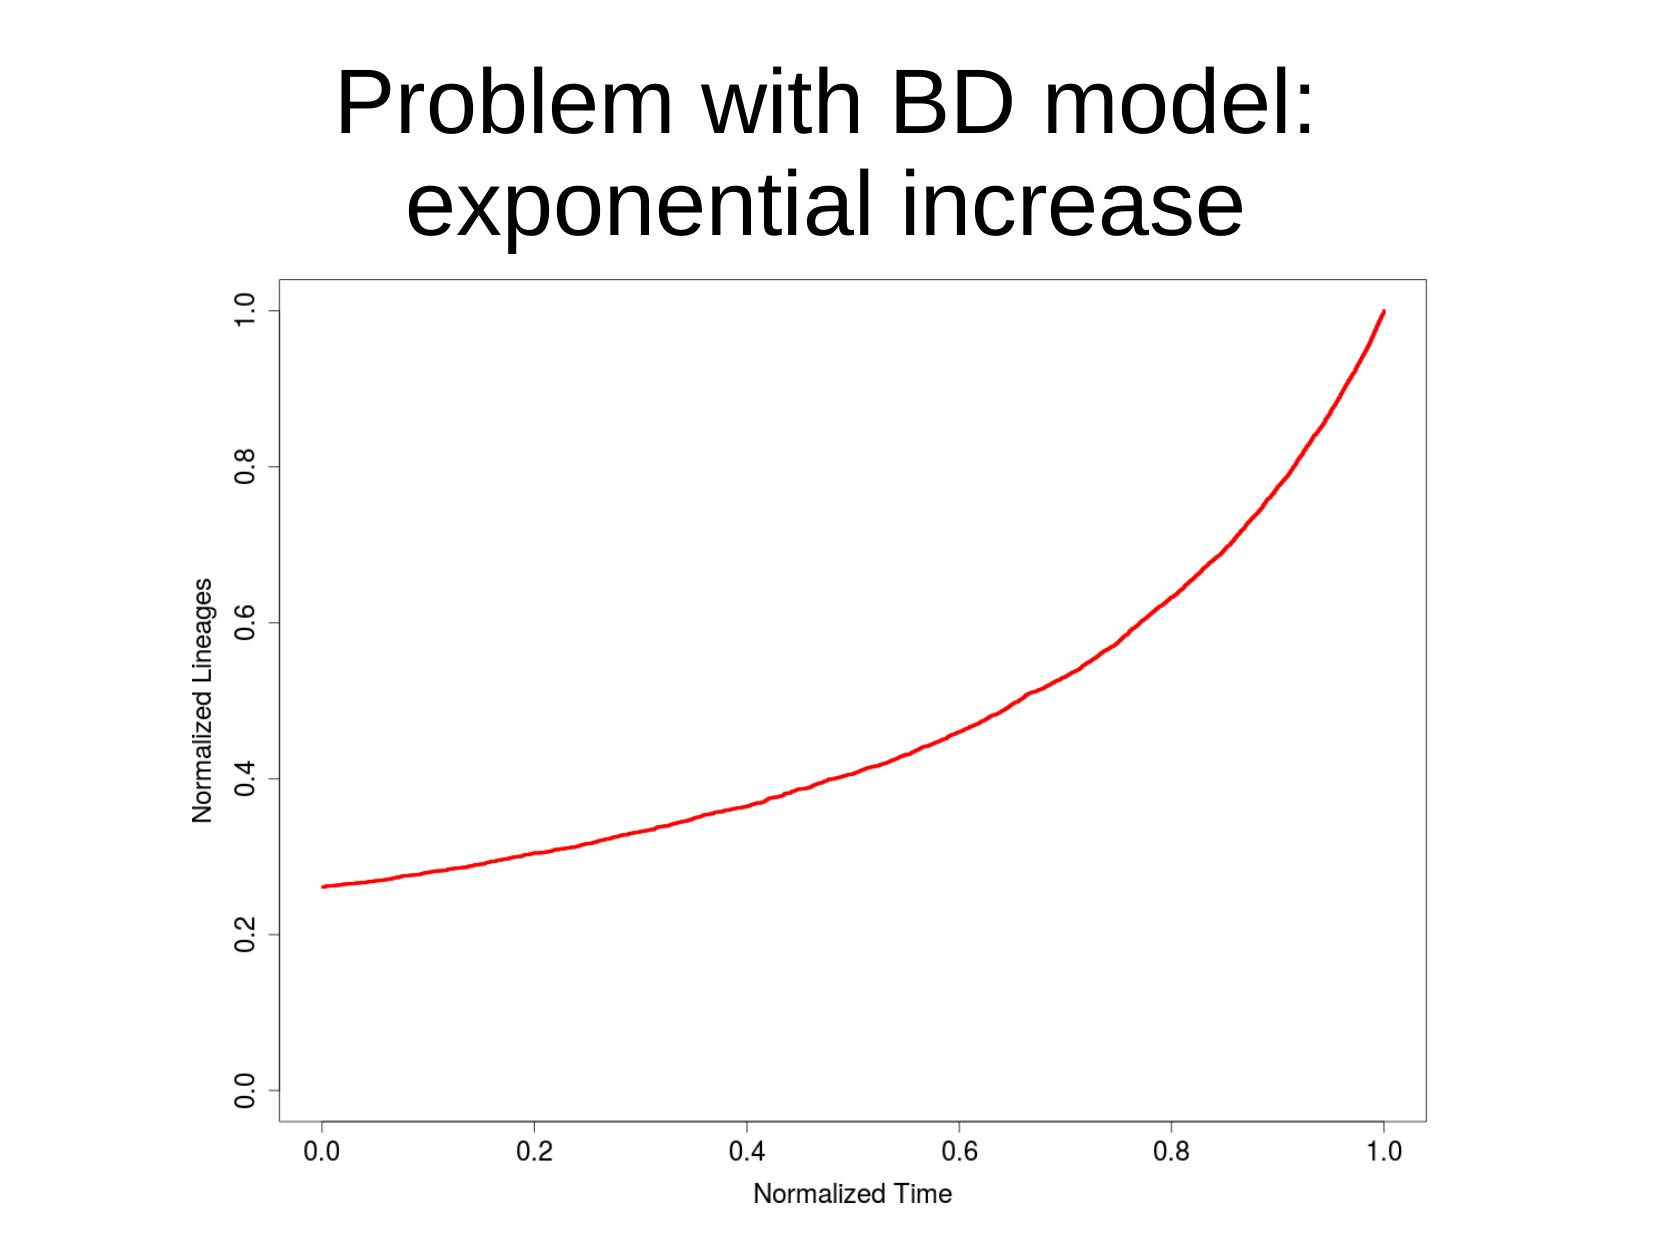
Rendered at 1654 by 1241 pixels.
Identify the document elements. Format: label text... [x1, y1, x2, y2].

title Problem with BD model: exponential increase [82, 49, 1571, 257]
picture [192, 279, 1428, 1203]
